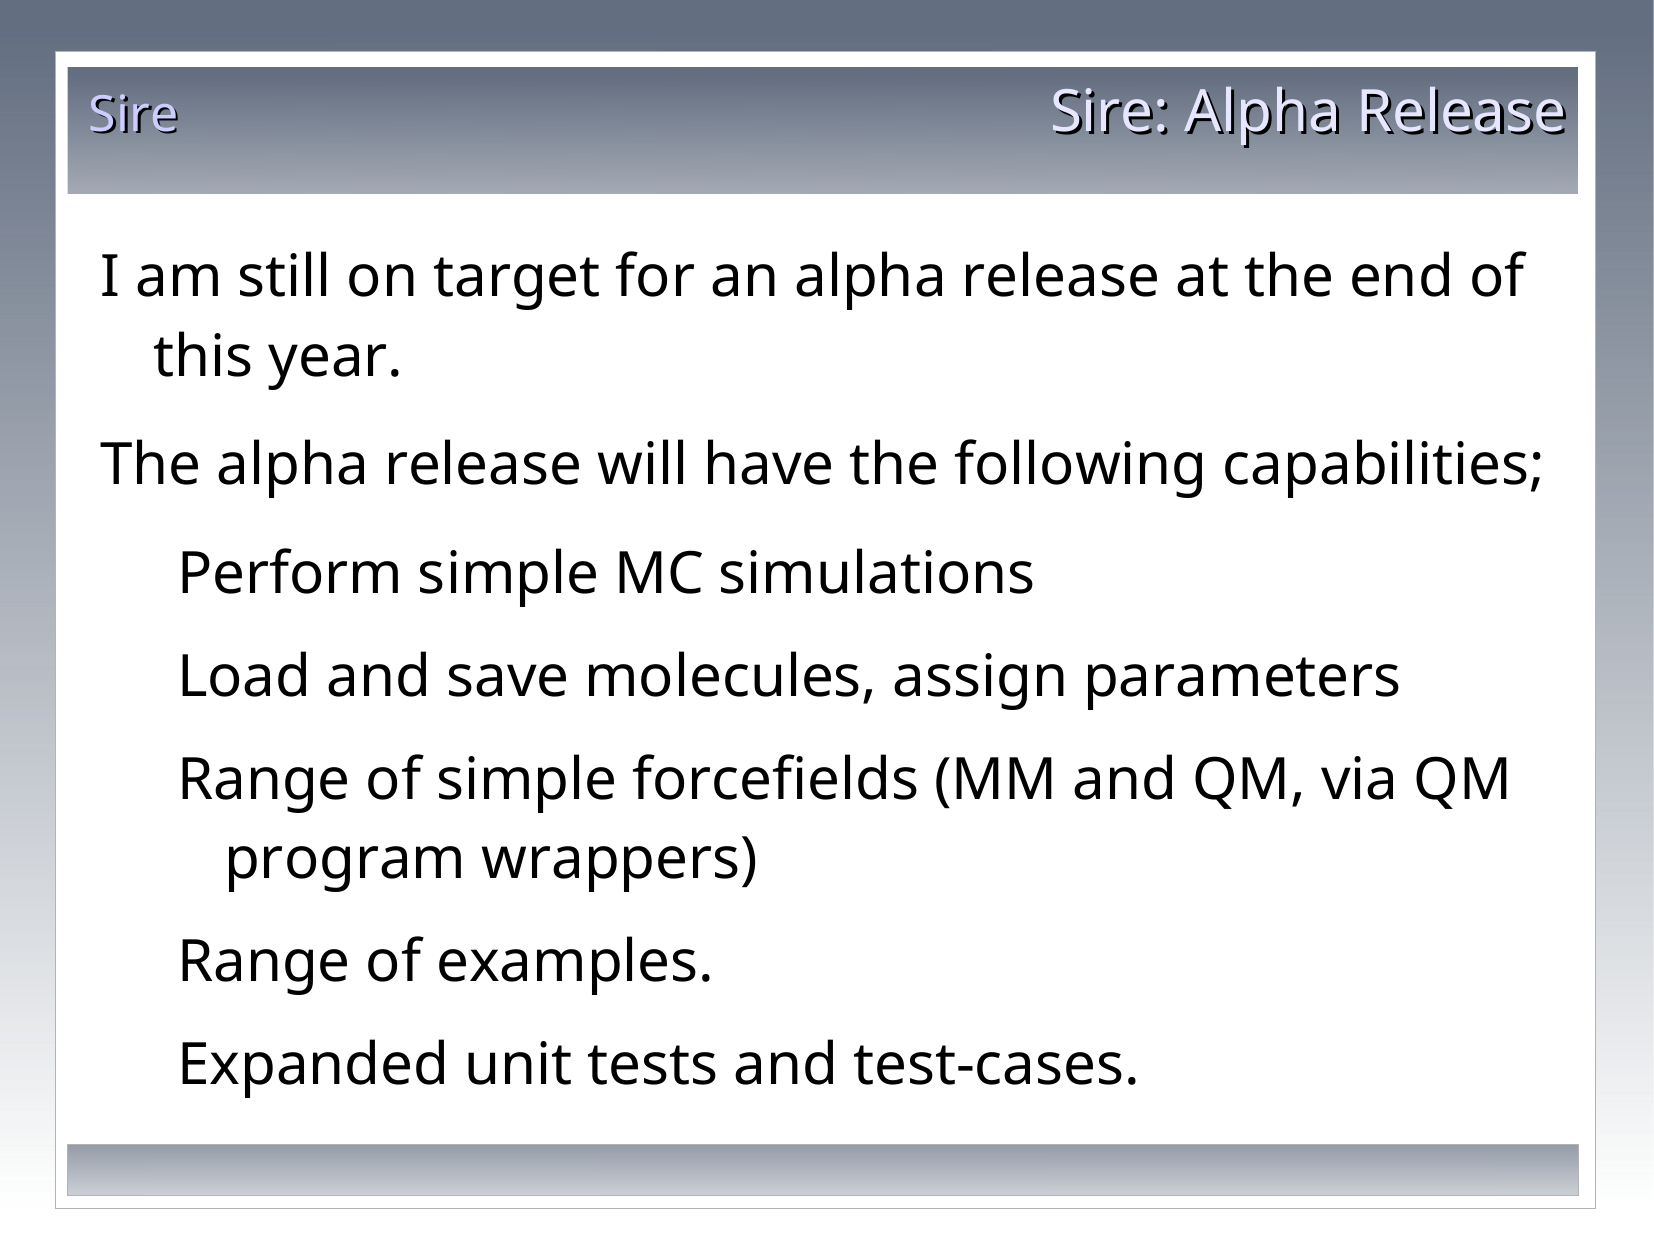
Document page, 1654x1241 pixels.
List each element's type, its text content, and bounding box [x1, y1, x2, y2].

picture [0, 0, 1654, 1241]
title Sire: Alpha Release [567, 68, 1567, 196]
list I am still on target for an alpha release at the end of this year. The alpha release will have the following capabilities; Perform simple MC simulations Load and save molecules, assign parameters Range of simple forcefields (MM and QM, via QM program wrappers) Range of examples. Expanded unit tests and test-cases. [82, 234, 1571, 1119]
